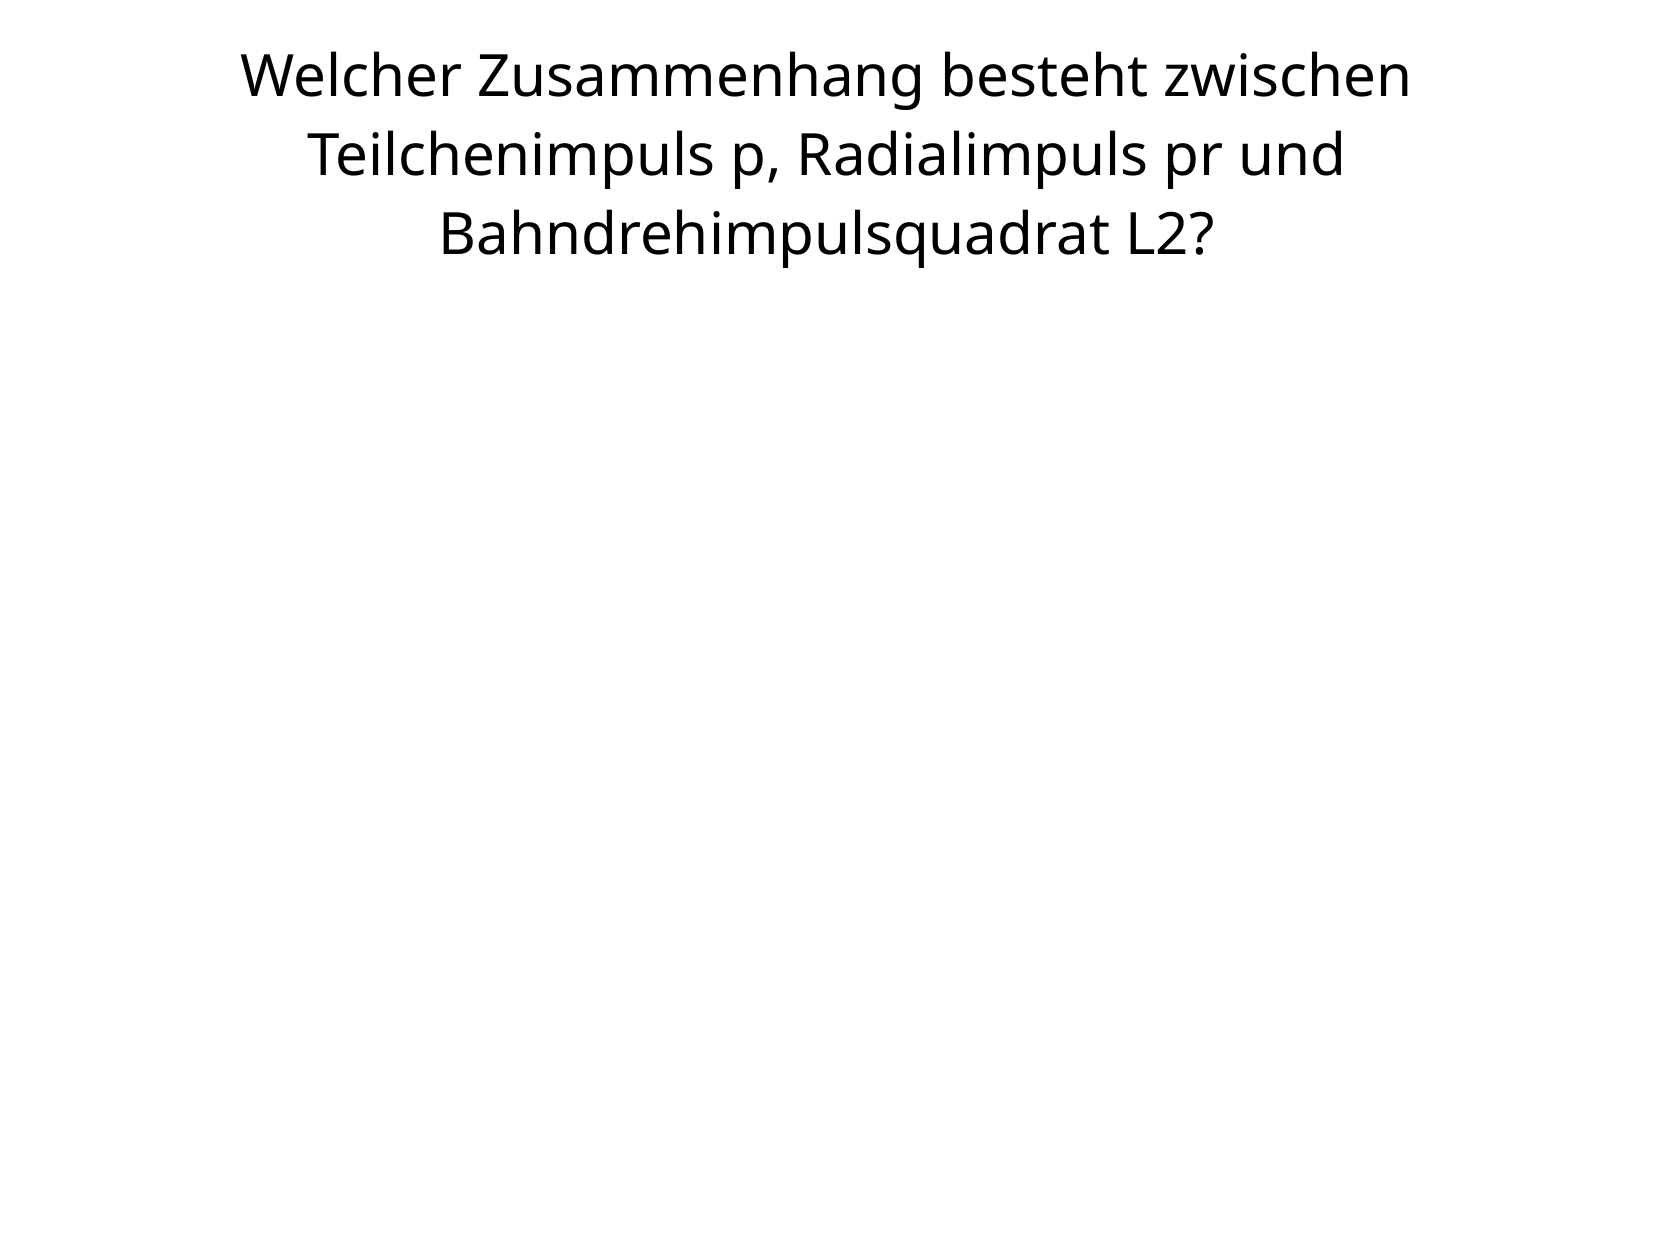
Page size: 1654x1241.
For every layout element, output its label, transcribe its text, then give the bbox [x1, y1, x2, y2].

title Welcher Zusammenhang besteht zwischen Teilchenimpuls p, Radialimpuls pr und Bahndrehimpulsquadrat L2? [82, 49, 1571, 257]
